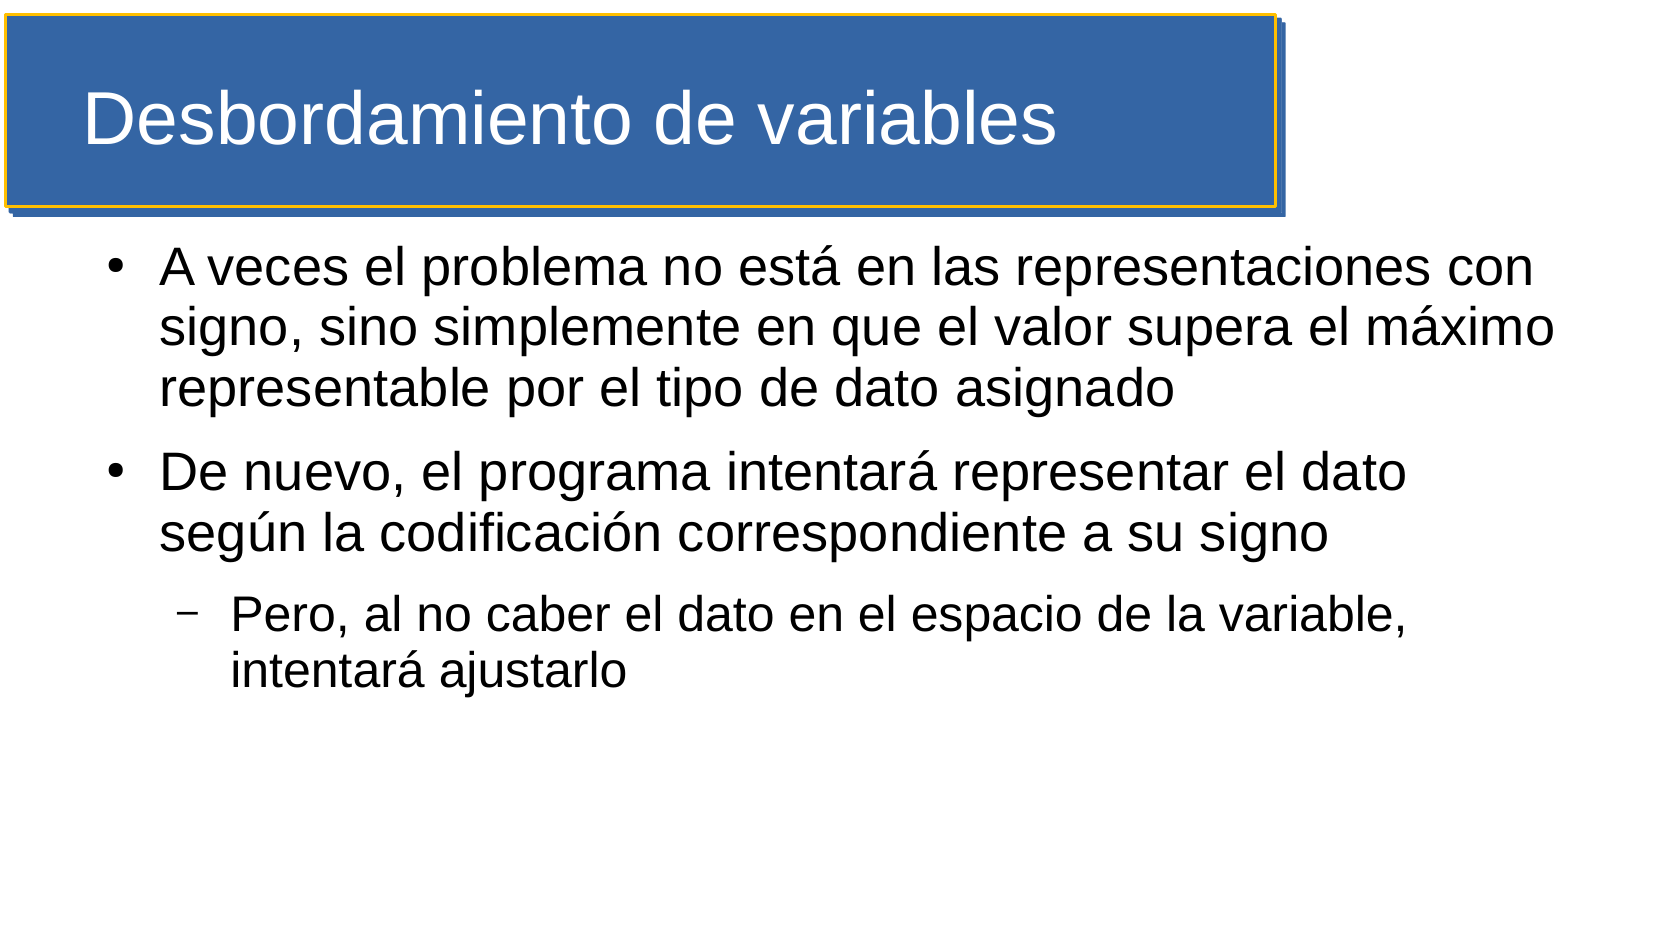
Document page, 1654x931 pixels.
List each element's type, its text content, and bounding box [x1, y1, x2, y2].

title Desbordamiento de variables [82, 44, 1235, 192]
list A veces el problema no está en las representaciones con signo, sino simplemente en que el valor supera el máximo representable por el tipo de dato asignado De nuevo, el programa intentará representar el dato según la codificación correspondiente a su signo Pero, al no caber el dato en el espacio de la variable, intentará ajustarlo [88, 236, 1565, 798]
